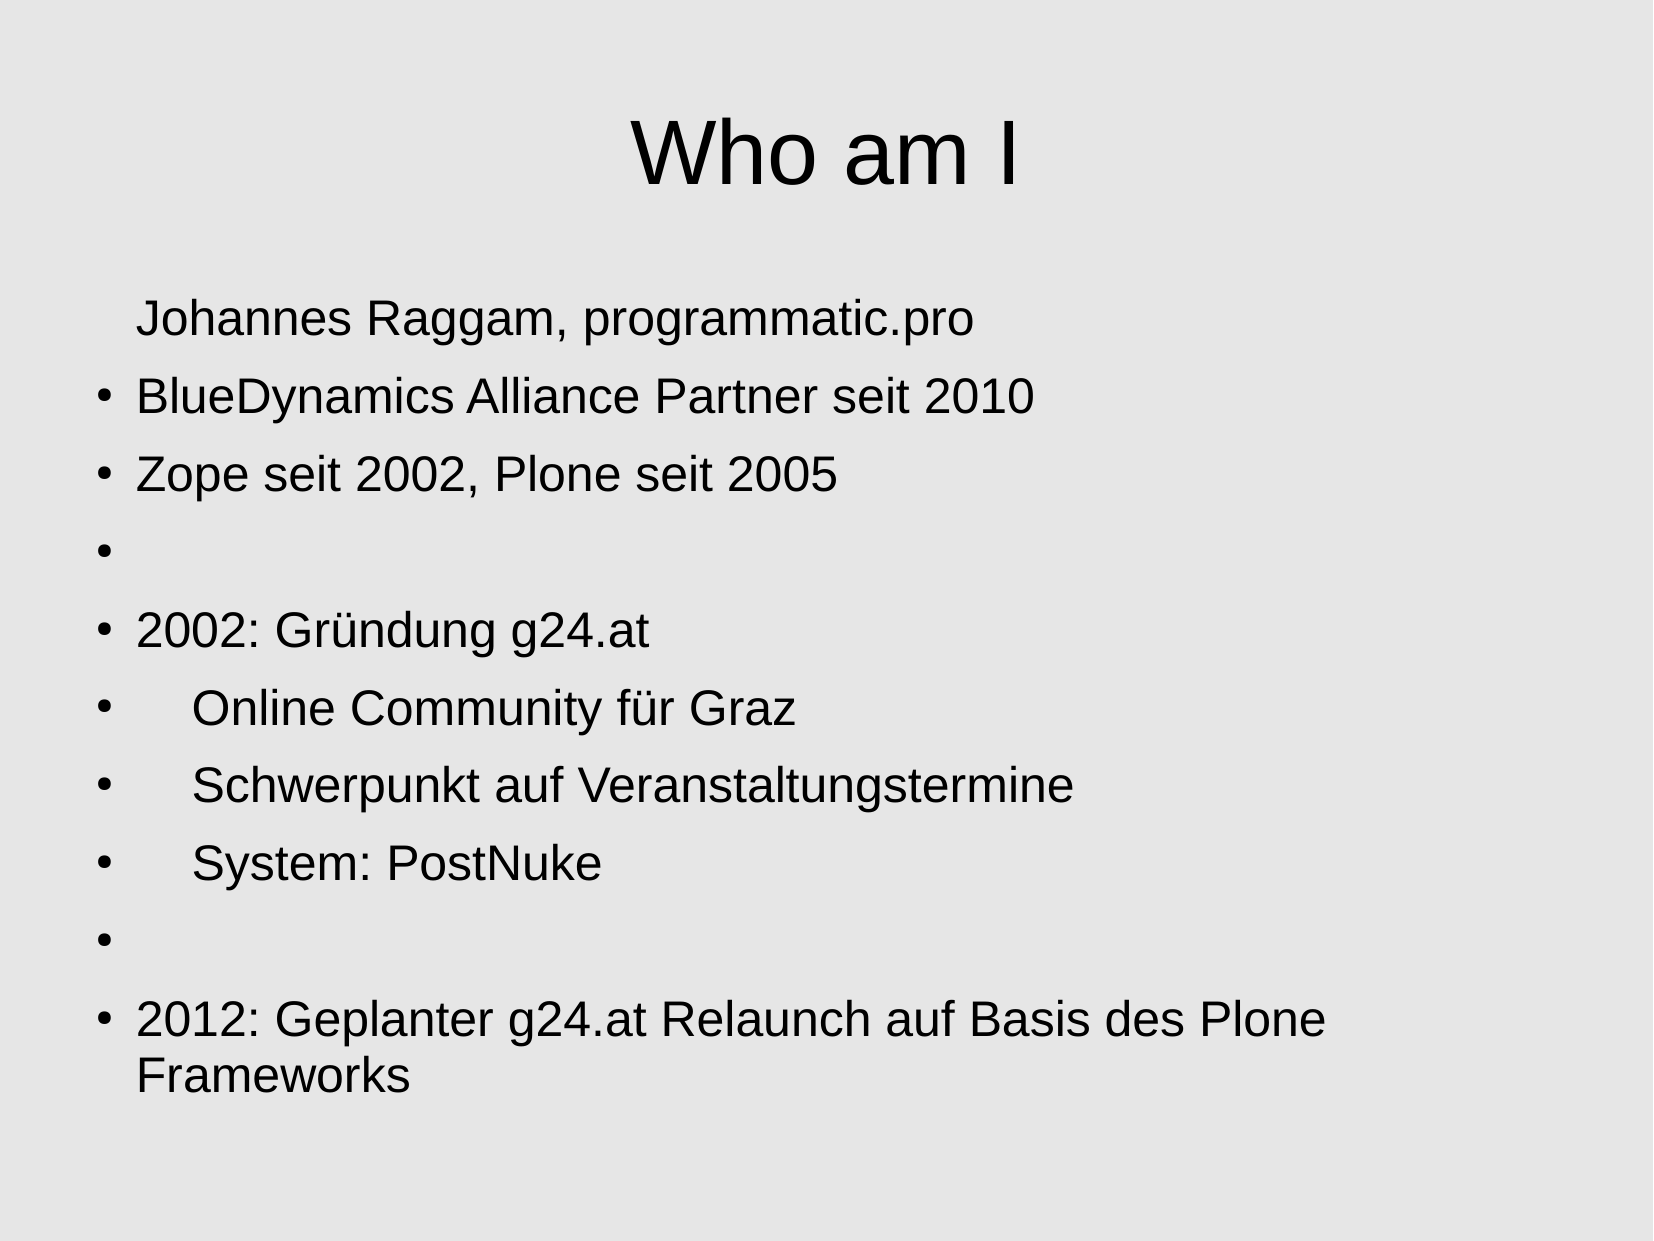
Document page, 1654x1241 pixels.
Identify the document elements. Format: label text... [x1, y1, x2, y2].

list Johannes Raggam, programmatic.pro BlueDynamics Alliance Partner seit 2010 Zope seit 2002, Plone seit 2005 2002: Gründung g24.at Online Community für Graz Schwerpunkt auf Veranstaltungstermine System: PostNuke 2012: Geplanter g24.at Relaunch auf Basis des Plone Frameworks [82, 290, 1571, 1109]
title Who am I [82, 49, 1571, 257]
